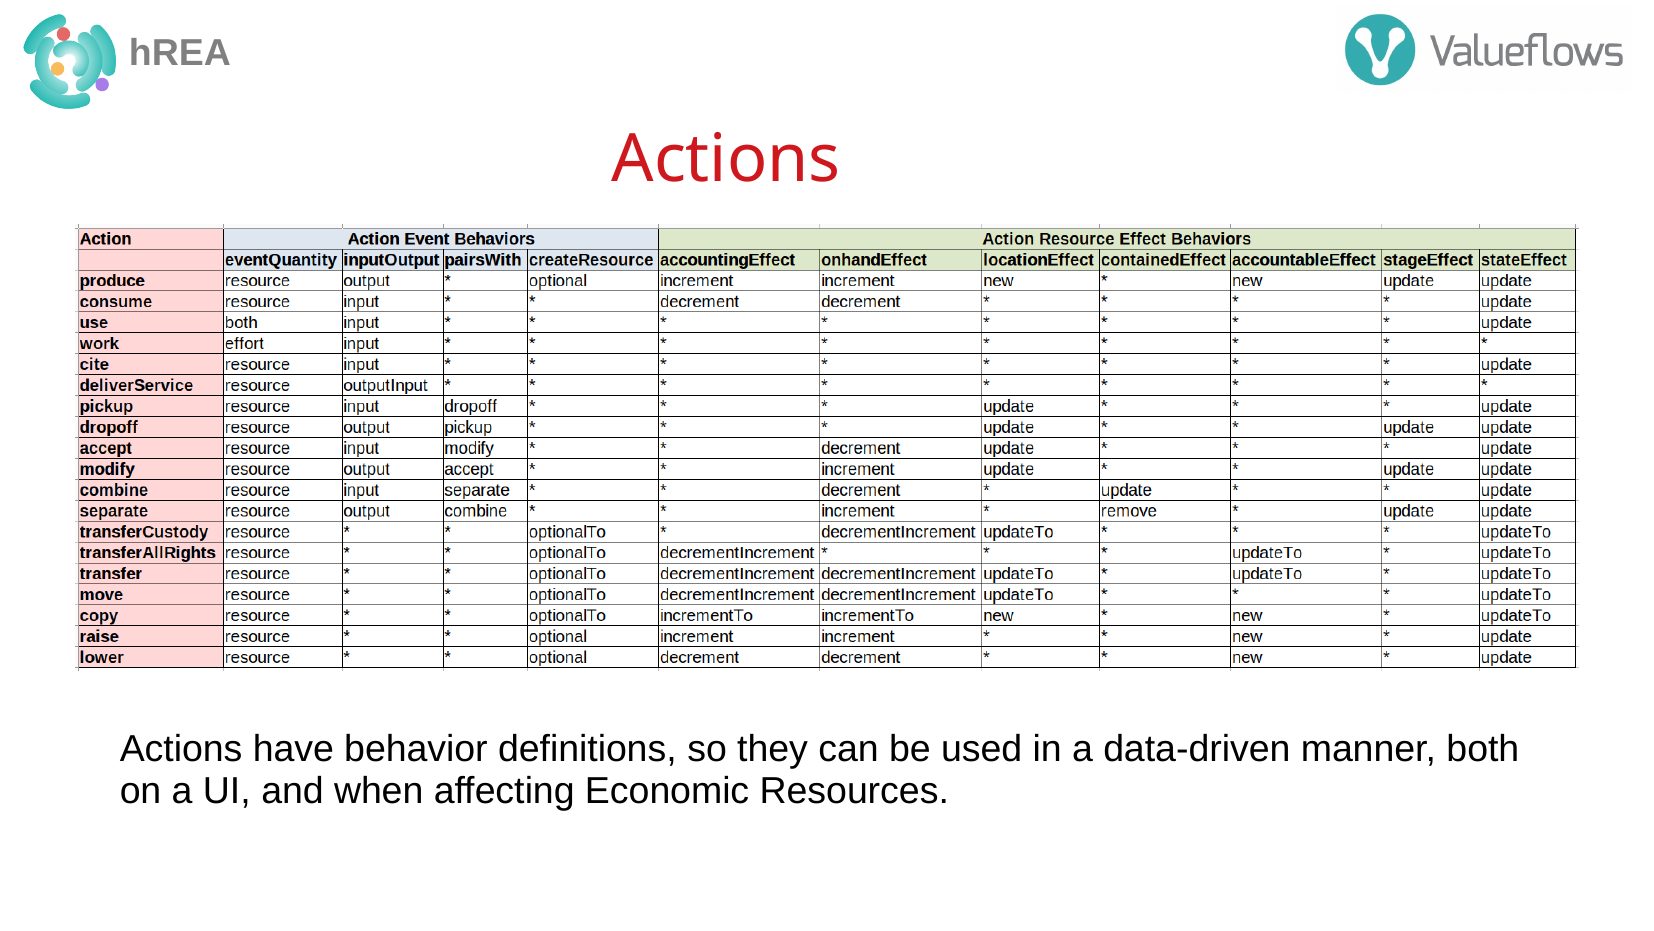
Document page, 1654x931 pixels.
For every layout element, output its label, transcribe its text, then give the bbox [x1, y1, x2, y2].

picture [75, 224, 1579, 671]
text_box Actions have behavior definitions, so they can be used in a data-driven manner, both on a UI, and when affecting Economic Resources. [105, 720, 1548, 863]
text_box hREA [114, 24, 250, 81]
picture [1335, 3, 1633, 94]
picture [21, 13, 116, 109]
text_box Actions [44, 102, 1409, 193]
